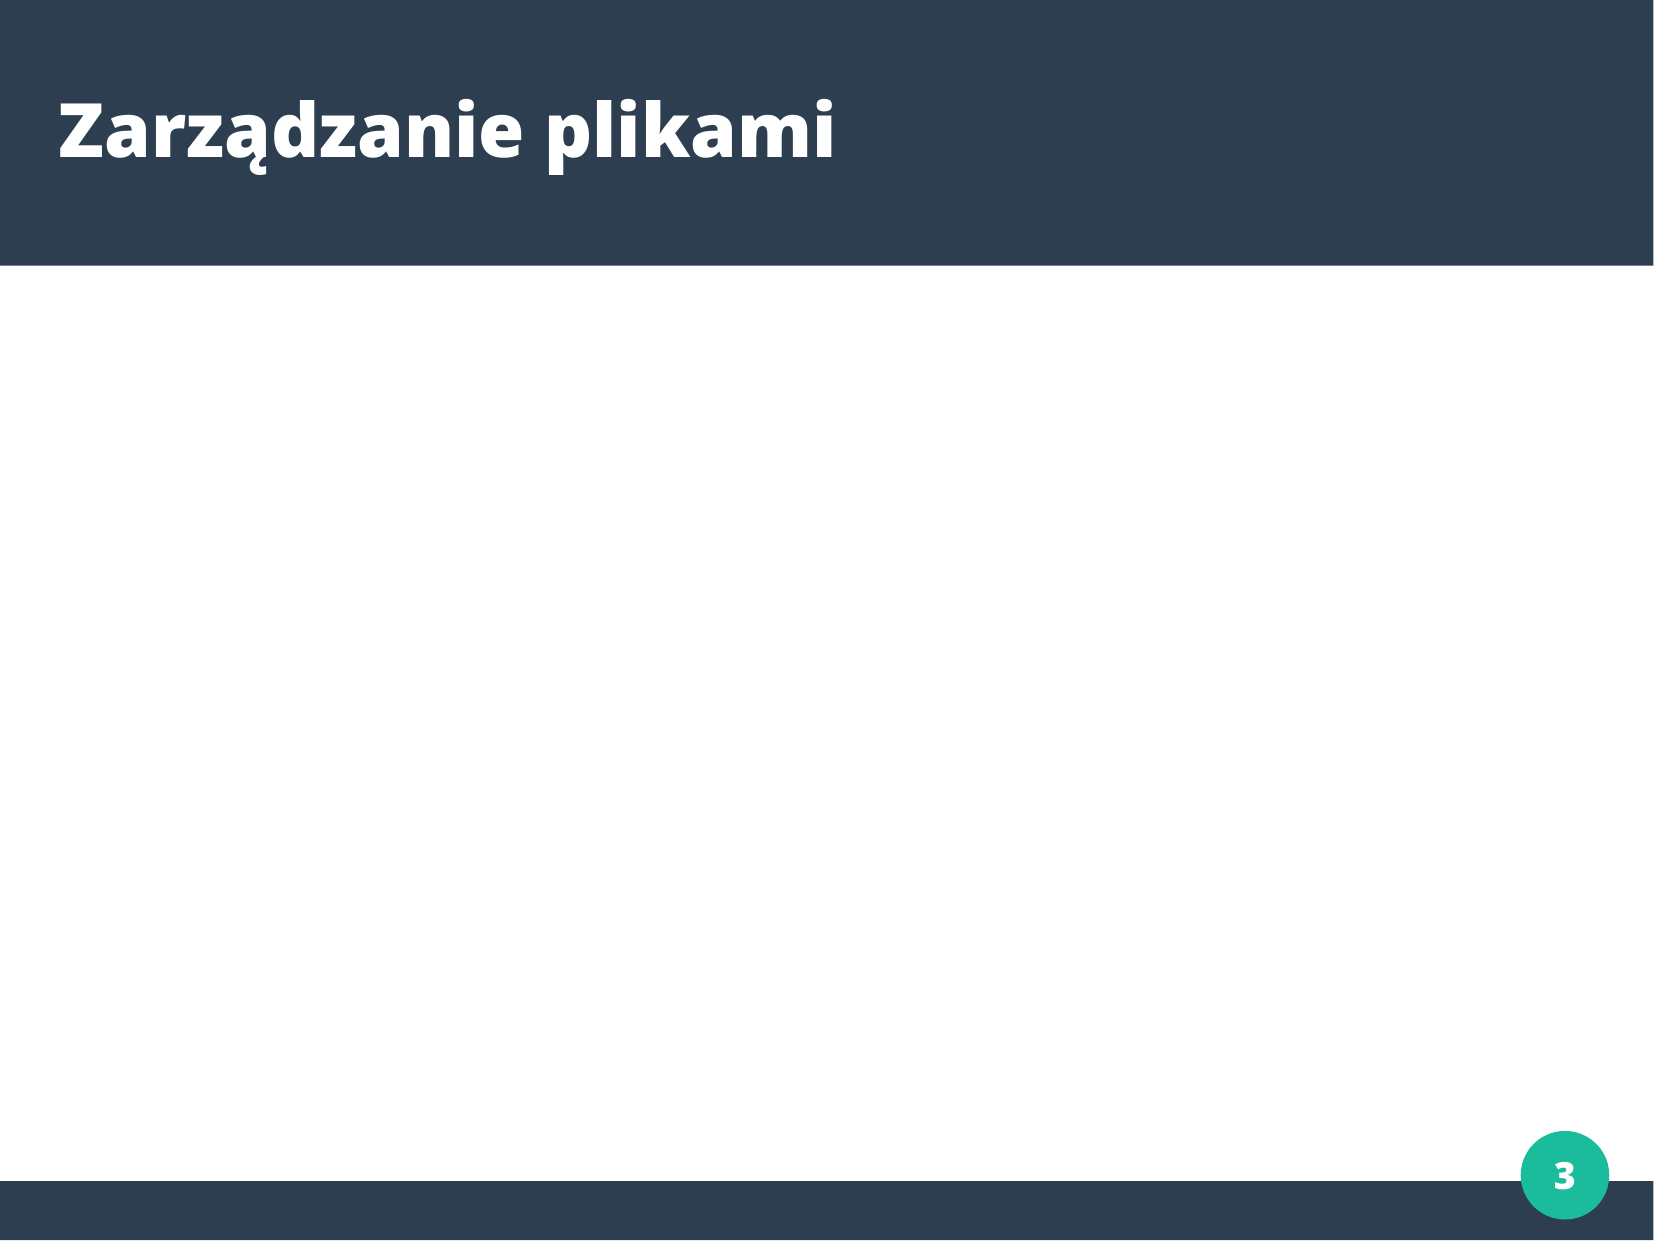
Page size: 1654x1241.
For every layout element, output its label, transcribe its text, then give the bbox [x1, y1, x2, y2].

title Zarządzanie plikami [59, 49, 1595, 207]
